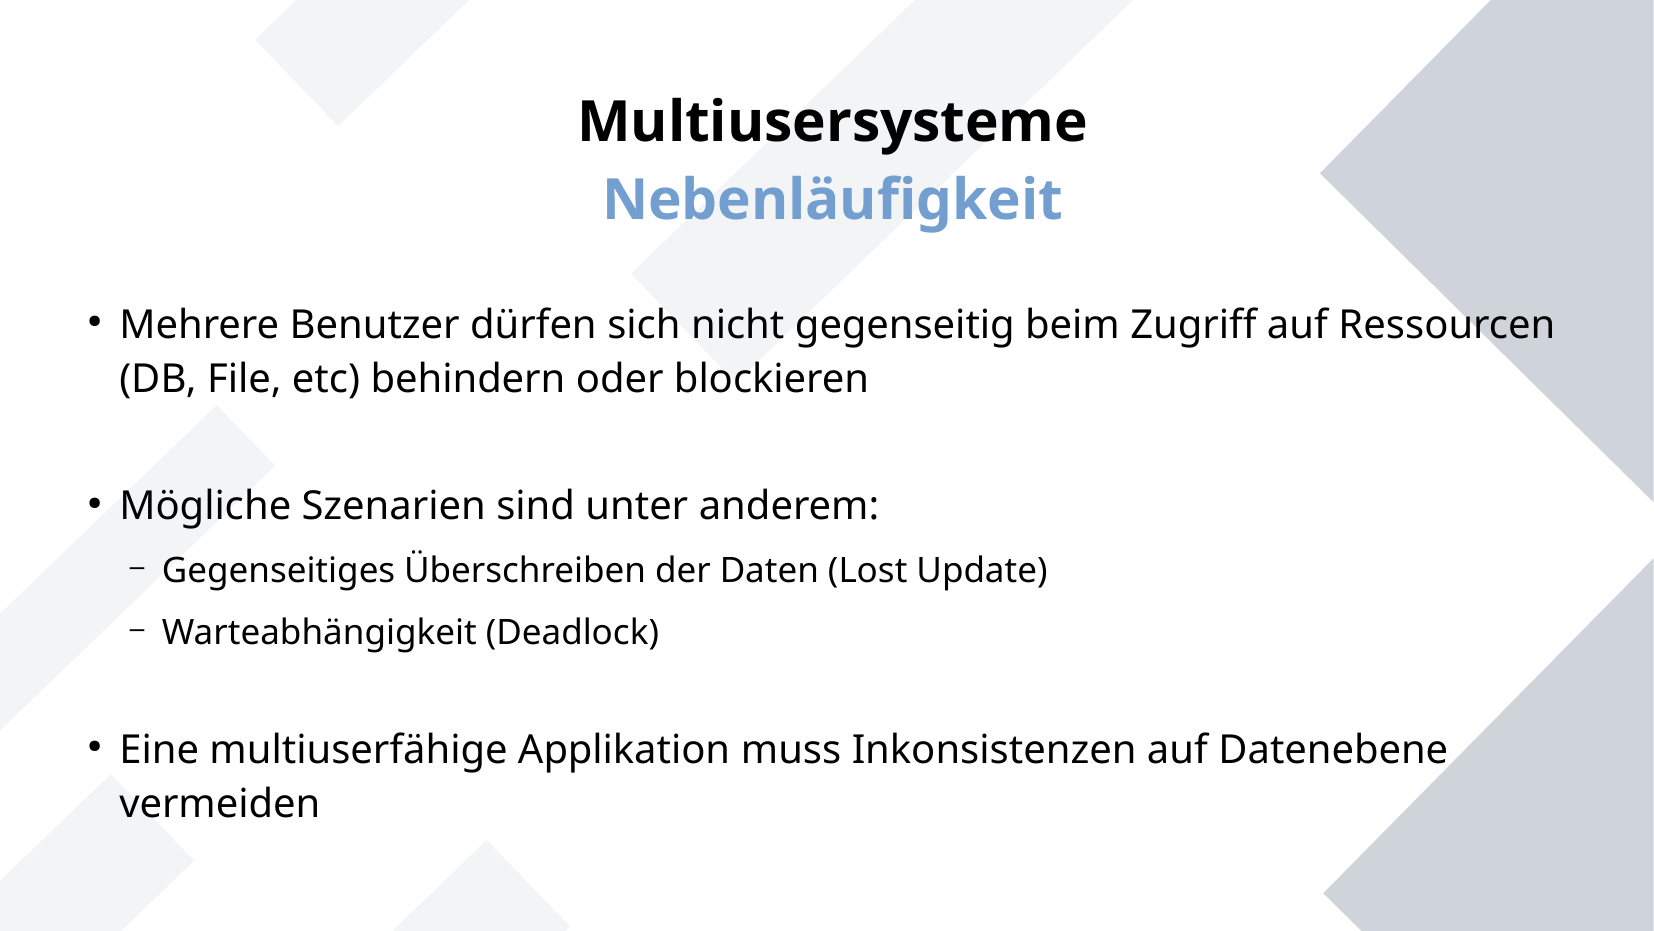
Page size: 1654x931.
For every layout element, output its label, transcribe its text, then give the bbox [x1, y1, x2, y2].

list Mehrere Benutzer dürfen sich nicht gegenseitig beim Zugriff auf Ressourcen (DB, File, etc) behindern oder blockieren Mögliche Szenarien sind unter anderem: Gegenseitiges Überschreiben der Daten (Lost Update) Warteabhängigkeit (Deadlock) Eine multiuserfähige Applikation muss Inkonsistenzen auf Datenebene vermeiden [76, 295, 1565, 835]
title Multiusersysteme Nebenläufigkeit [88, 80, 1577, 237]
